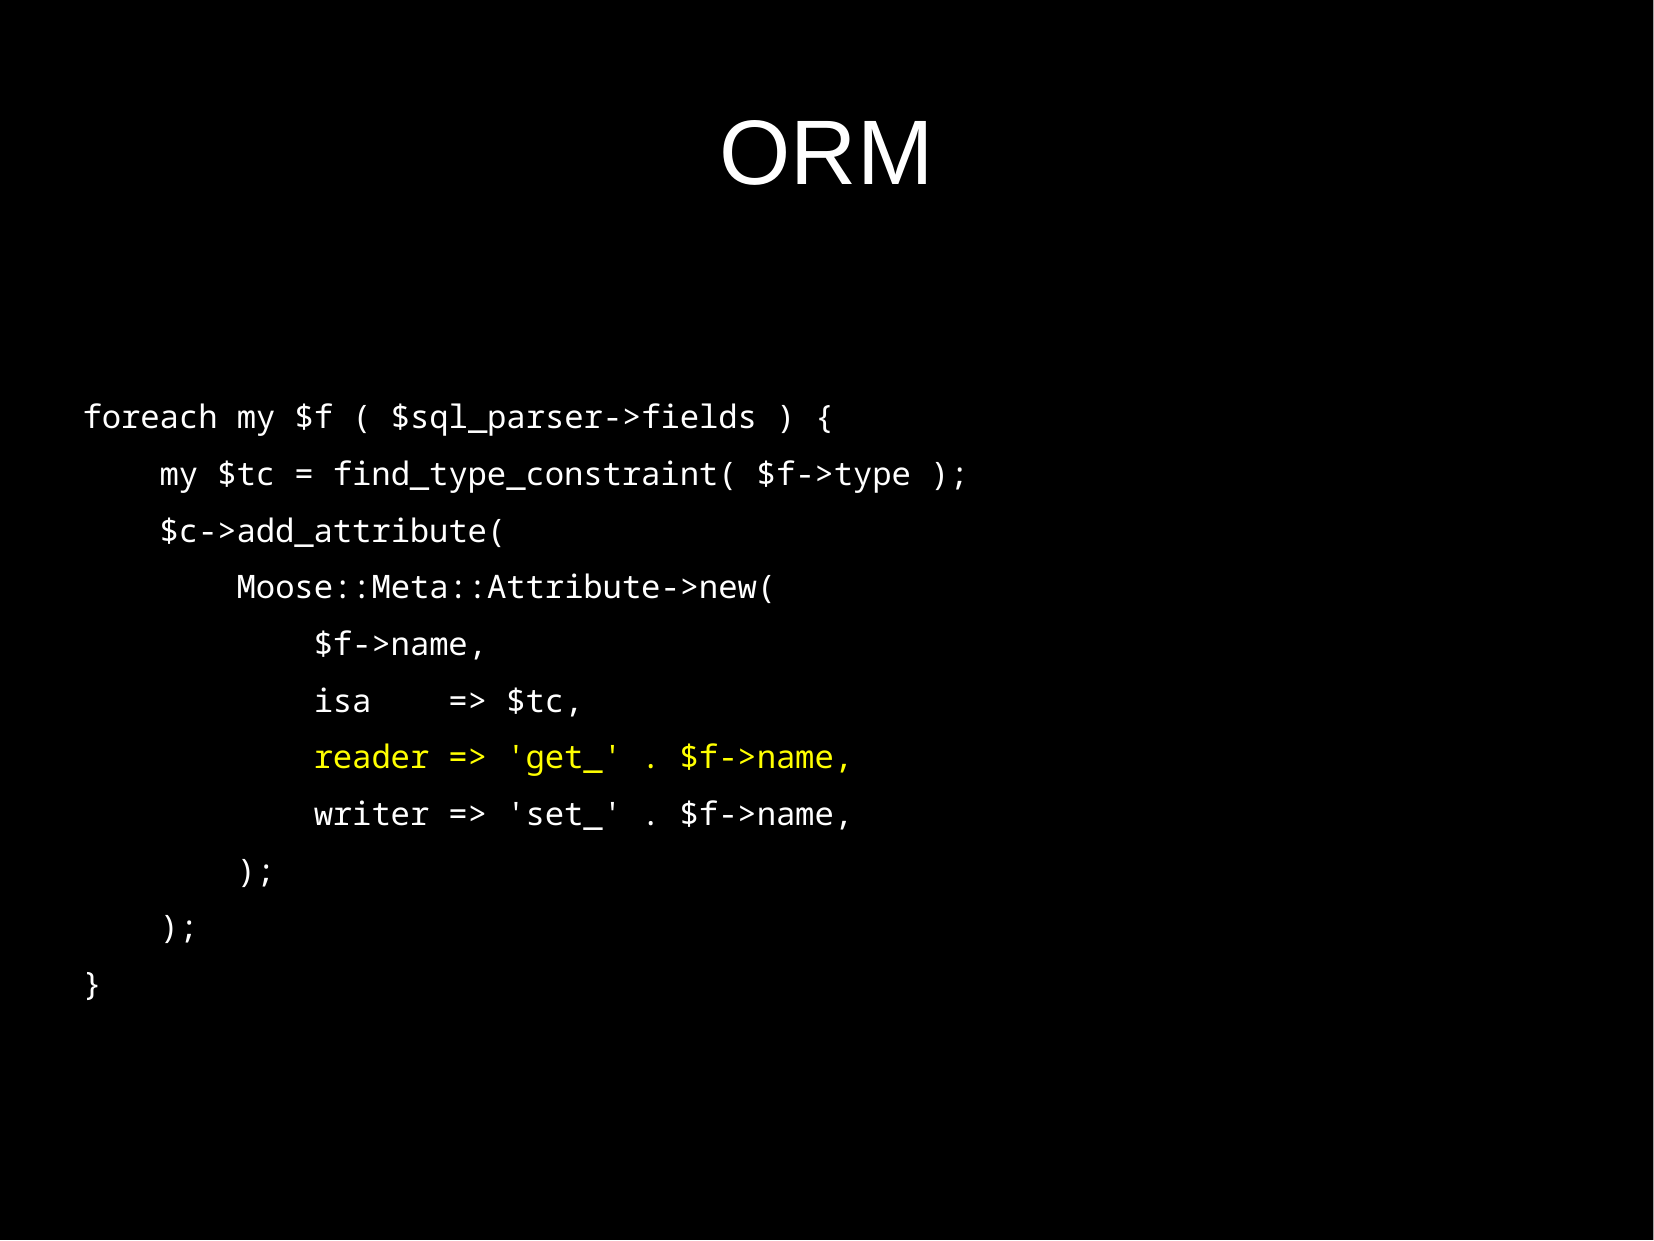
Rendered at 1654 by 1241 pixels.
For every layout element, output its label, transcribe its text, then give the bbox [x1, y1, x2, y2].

title ORM [82, 49, 1571, 257]
list foreach my $f ( $sql_parser->fields ) { my $tc = find_type_constraint( $f->type ); $c->add_attribute( Moose::Meta::Attribute->new( $f->name, isa => $tc, reader => 'get_' . $f->name, writer => 'set_' . $f->name, ); ); } [82, 290, 1538, 1010]
